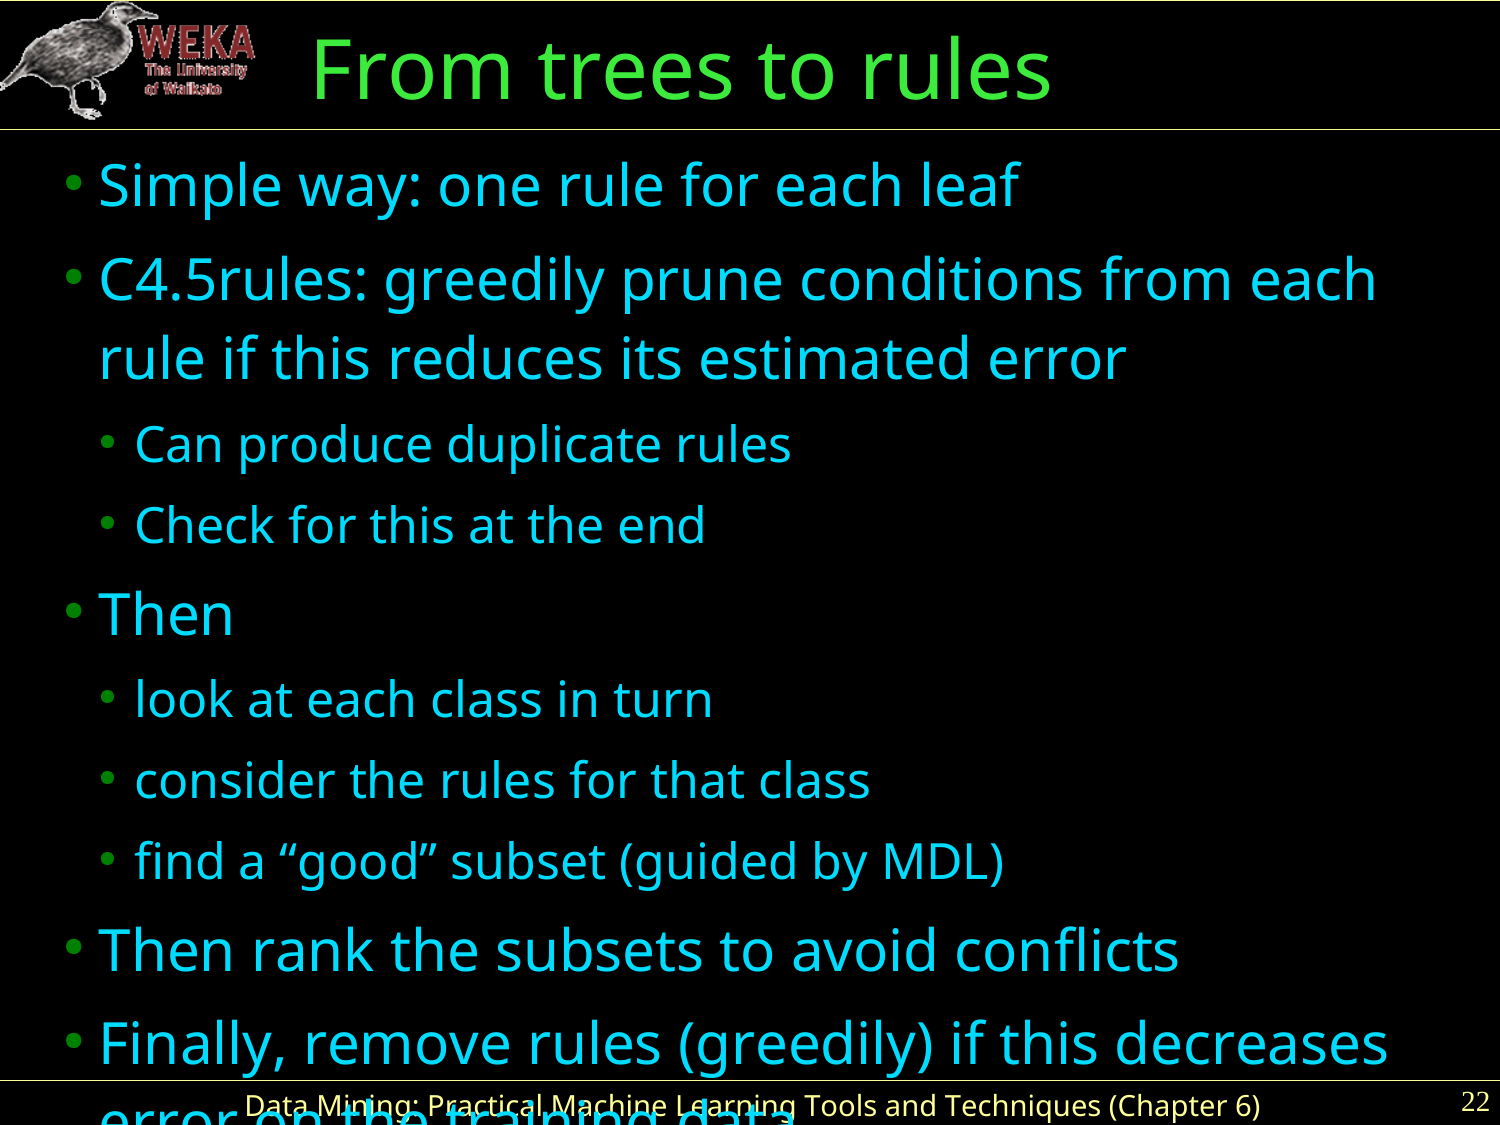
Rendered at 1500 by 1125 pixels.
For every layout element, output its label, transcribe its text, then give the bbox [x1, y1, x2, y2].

list Simple way: one rule for each leaf C4.5rules: greedily prune conditions from each rule if this reduces its estimated error Can produce duplicate rules Check for this at the end Then look at each class in turn consider the rules for that class find a “good” subset (guided by MDL) Then rank the subsets to avoid conflicts Finally, remove rules (greedily) if this decreases error on the training data [13, 137, 1477, 1072]
picture [0, 1, 266, 129]
title From trees to rules [295, 0, 1500, 148]
